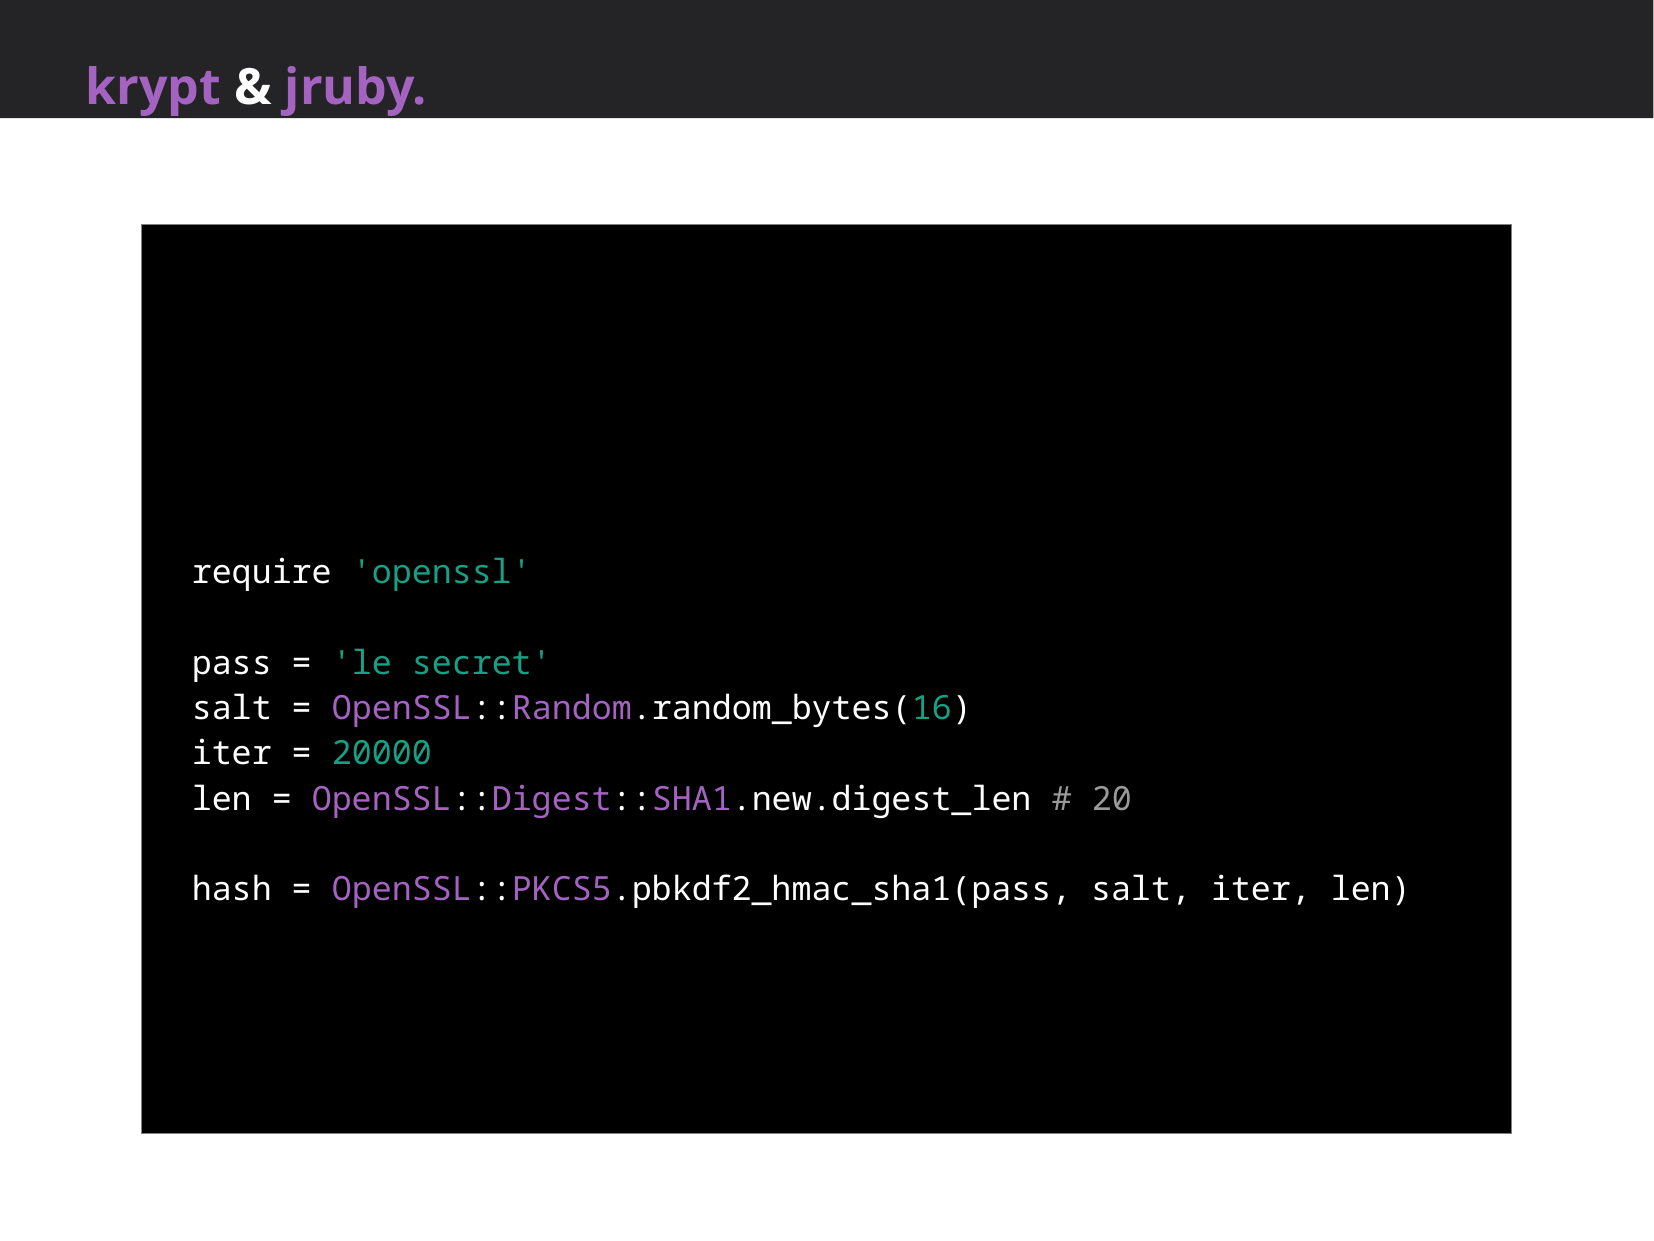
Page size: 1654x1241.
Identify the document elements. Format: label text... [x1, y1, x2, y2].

text_box [141, 224, 1512, 1134]
text_box [0, 0, 1654, 119]
text_box krypt & jruby. [70, 43, 1359, 119]
text_box require 'openssl' pass = 'le secret' salt = OpenSSL::Random.random_bytes(16) iter = 20000 len = OpenSSL::Digest::SHA1.new.digest_len # 20 hash = OpenSSL::PKCS5.pbkdf2_hmac_sha1(pass, salt, iter, len) [177, 224, 1512, 856]
